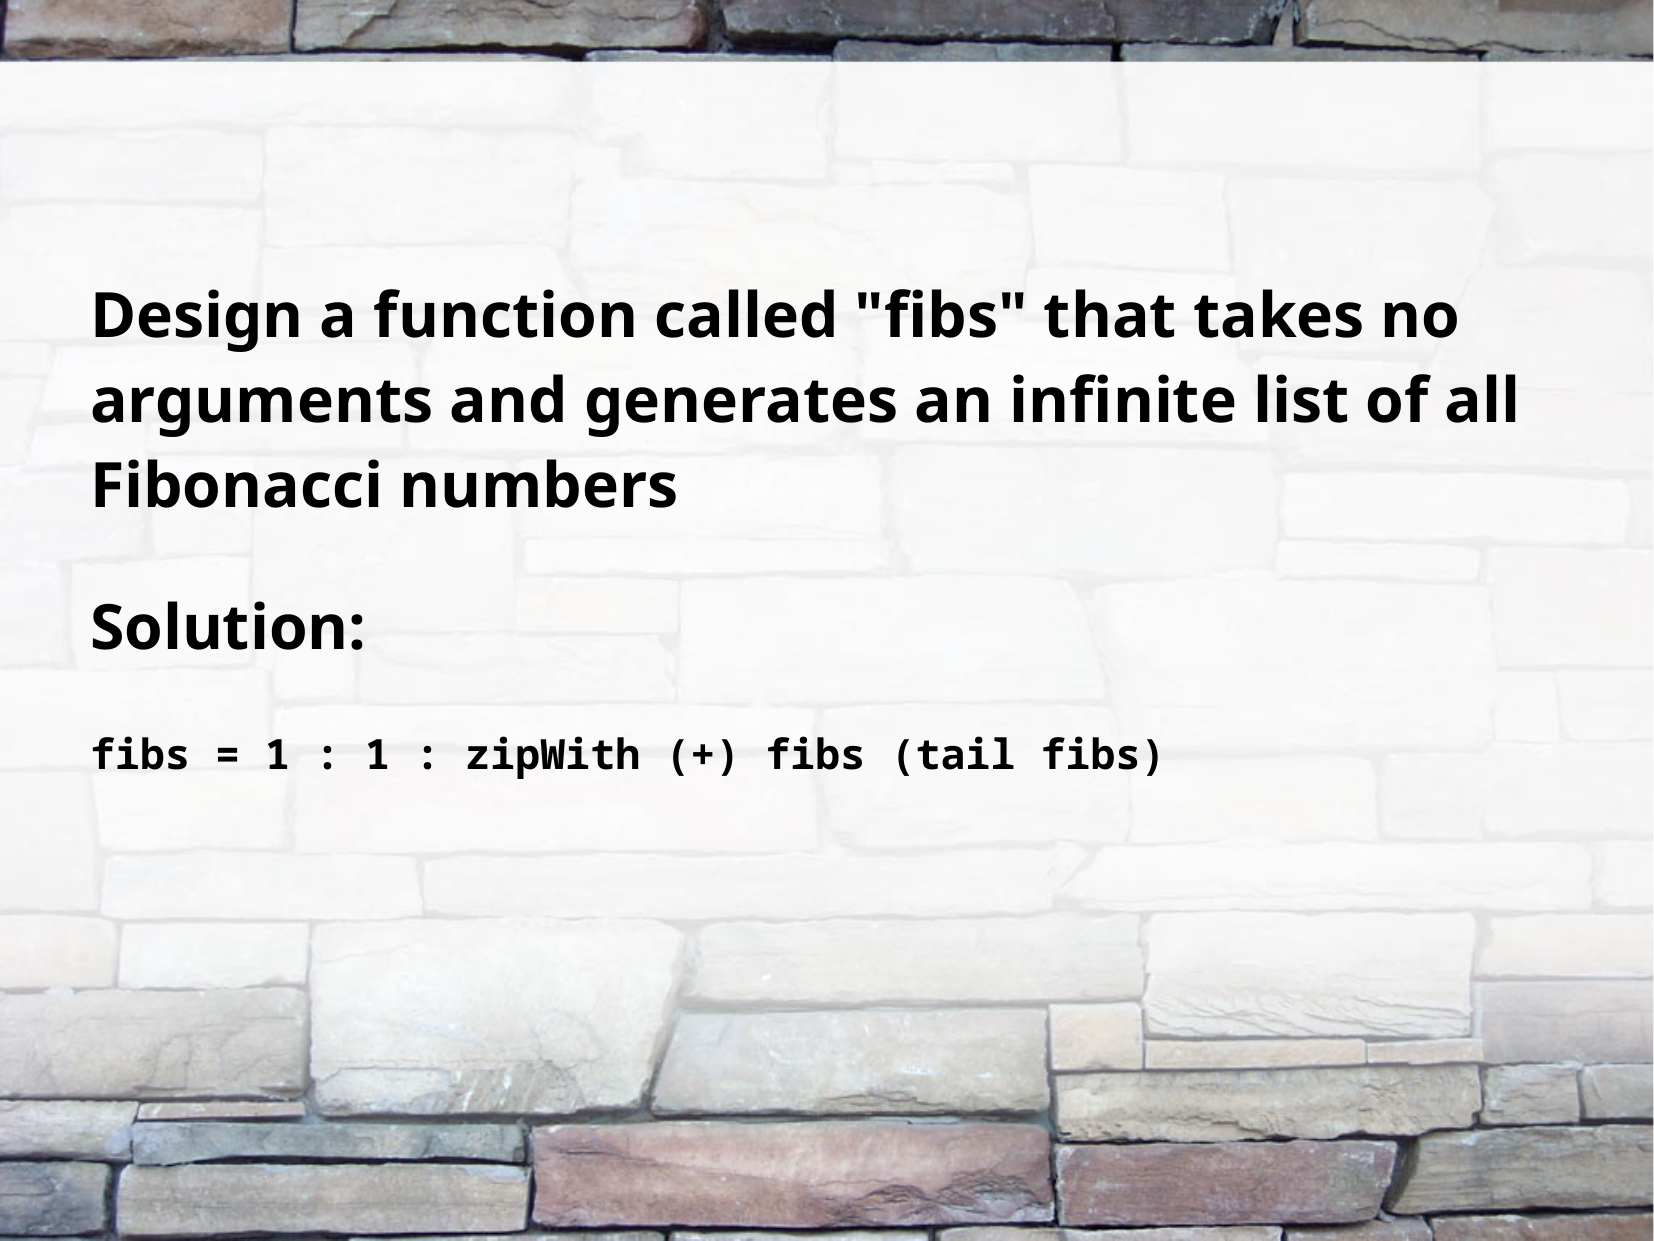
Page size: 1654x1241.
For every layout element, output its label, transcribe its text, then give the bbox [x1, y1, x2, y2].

subtitle Design a function called "fibs" that takes no arguments and generates an infinite list of all Fibonacci numbers Solution: fibs = 1 : 1 : zipWith (+) fibs (tail fibs) [90, 45, 1571, 1066]
picture [0, 0, 1654, 1241]
